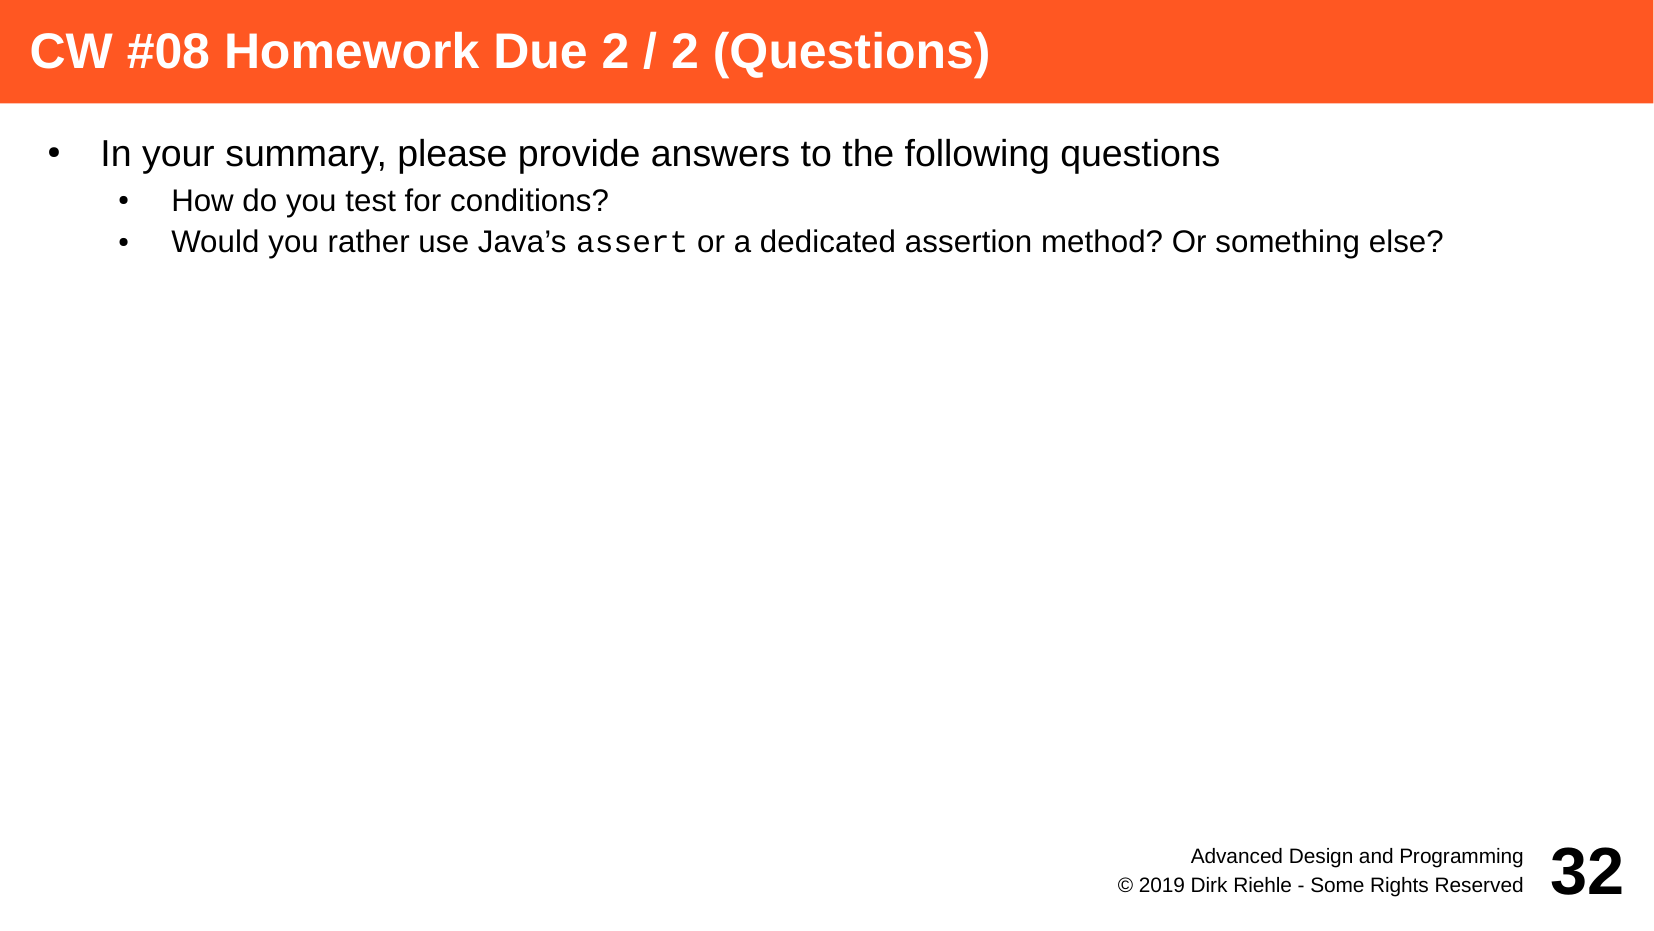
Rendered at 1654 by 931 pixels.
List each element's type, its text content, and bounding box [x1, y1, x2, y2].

title CW #08 Homework Due 2 / 2 (Questions) [0, 0, 1654, 104]
list In your summary, please provide answers to the following questions How do you test for conditions? Would you rather use Java’s assert or a dedicated assertion method? Or something else? [29, 132, 1625, 813]
